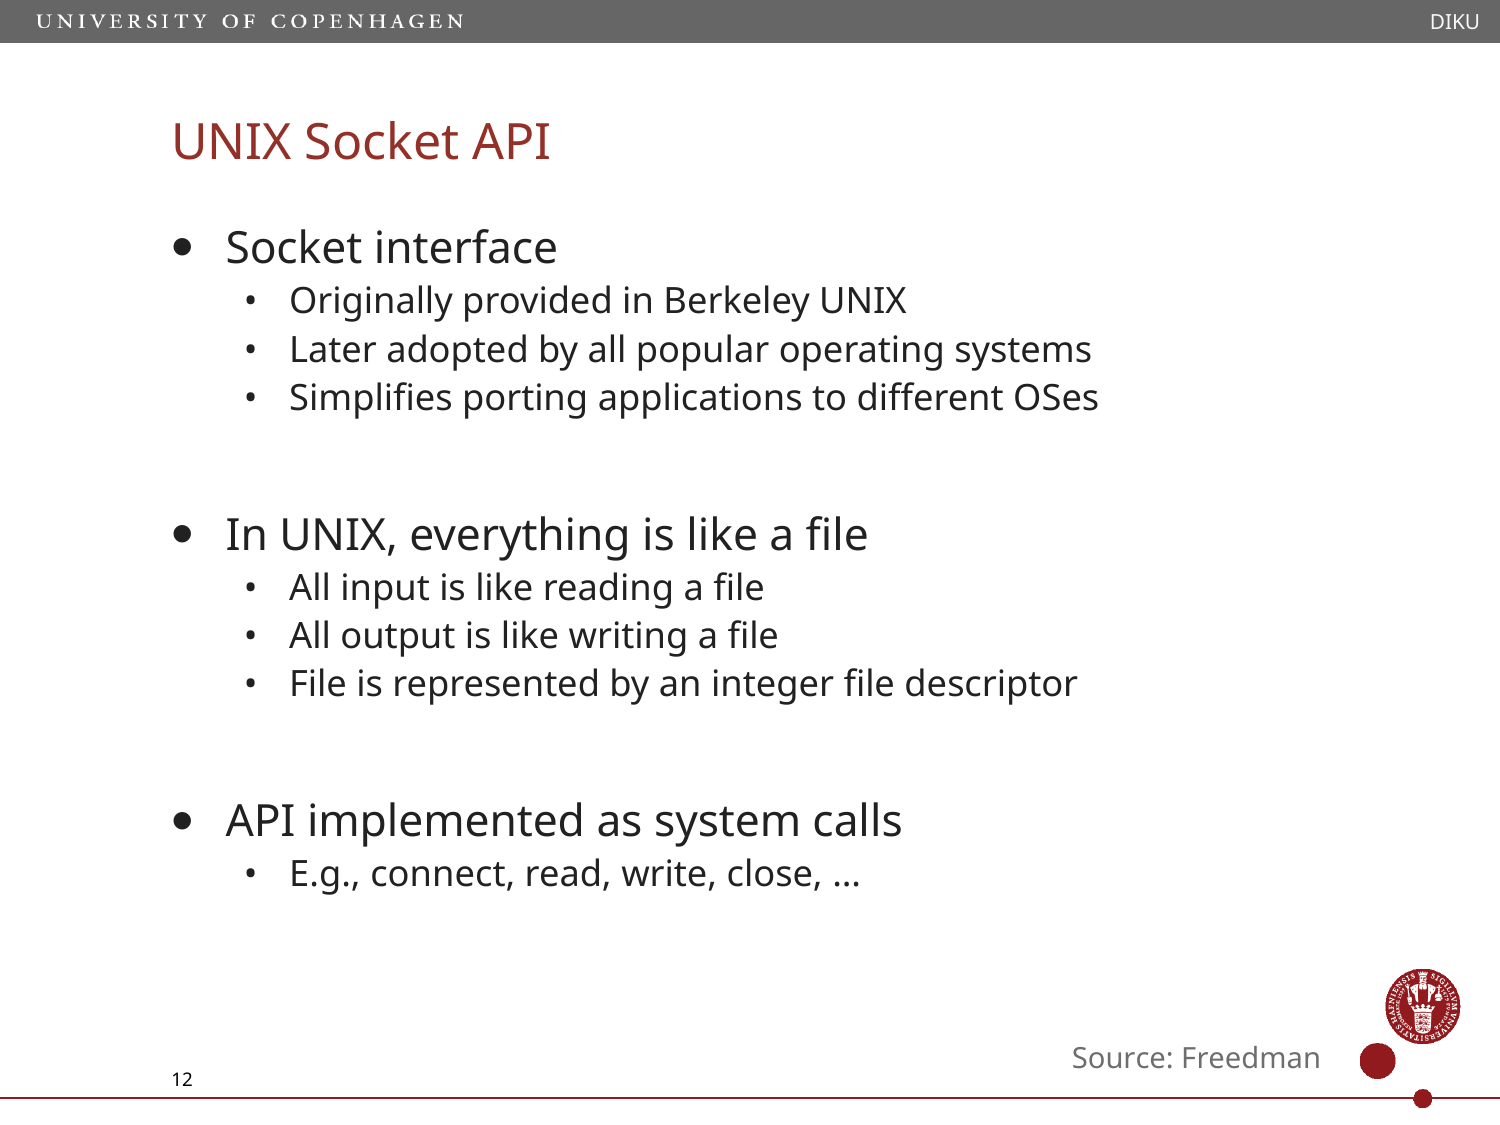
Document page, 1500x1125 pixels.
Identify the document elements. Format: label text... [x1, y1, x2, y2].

list Socket interface Originally provided in Berkeley UNIX Later adopted by all popular operating systems Simplifies porting applications to different OSes In UNIX, everything is like a file All input is like reading a file All output is like writing a file File is represented by an integer file descriptor API implemented as system calls E.g., connect, read, write, close, … [171, 225, 1329, 900]
picture [0, 910, 1500, 1122]
text_box <number> [171, 1067, 522, 1092]
text_box Source: Freedman [1057, 1031, 1377, 1083]
text_box DIKU [469, 0, 1495, 43]
title UNIX Socket API [171, 75, 1329, 171]
